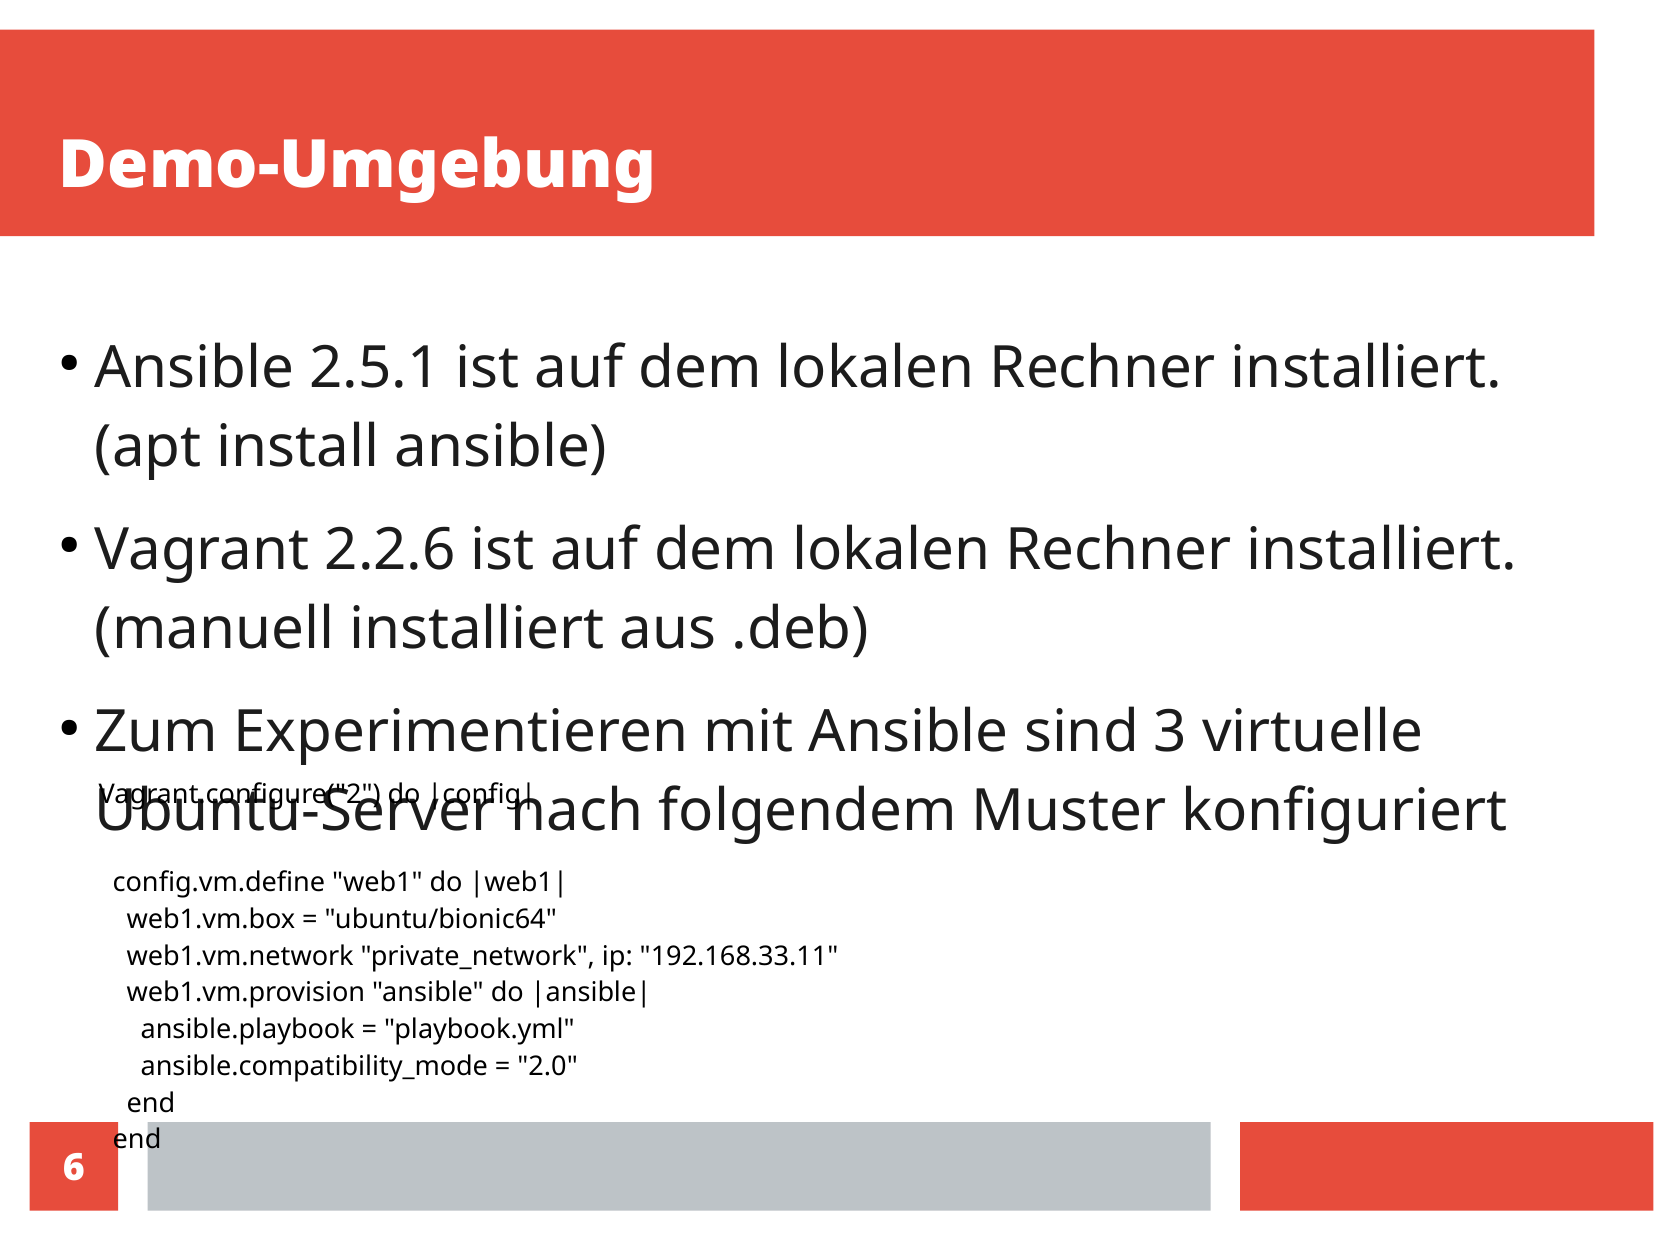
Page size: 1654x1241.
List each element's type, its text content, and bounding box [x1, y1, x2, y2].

list Ansible 2.5.1 ist auf dem lokalen Rechner installiert. (apt install ansible) Vagrant 2.2.6 ist auf dem lokalen Rechner installiert. (manuell installiert aus .deb) Zum Experimentieren mit Ansible sind 3 virtuelle Ubuntu-Server nach folgendem Muster konfiguriert [59, 324, 1565, 1093]
text_box Vagrant.configure("2") do |config| config.vm.define "web1" do |web1| web1.vm.box = "ubuntu/bionic64" web1.vm.network "private_network", ip: "192.168.33.11" web1.vm.provision "ansible" do |ansible| ansible.playbook = "playbook.yml" ansible.compatibility_mode = "2.0" end end [83, 767, 993, 1123]
title Demo-Umgebung [59, 59, 1595, 207]
